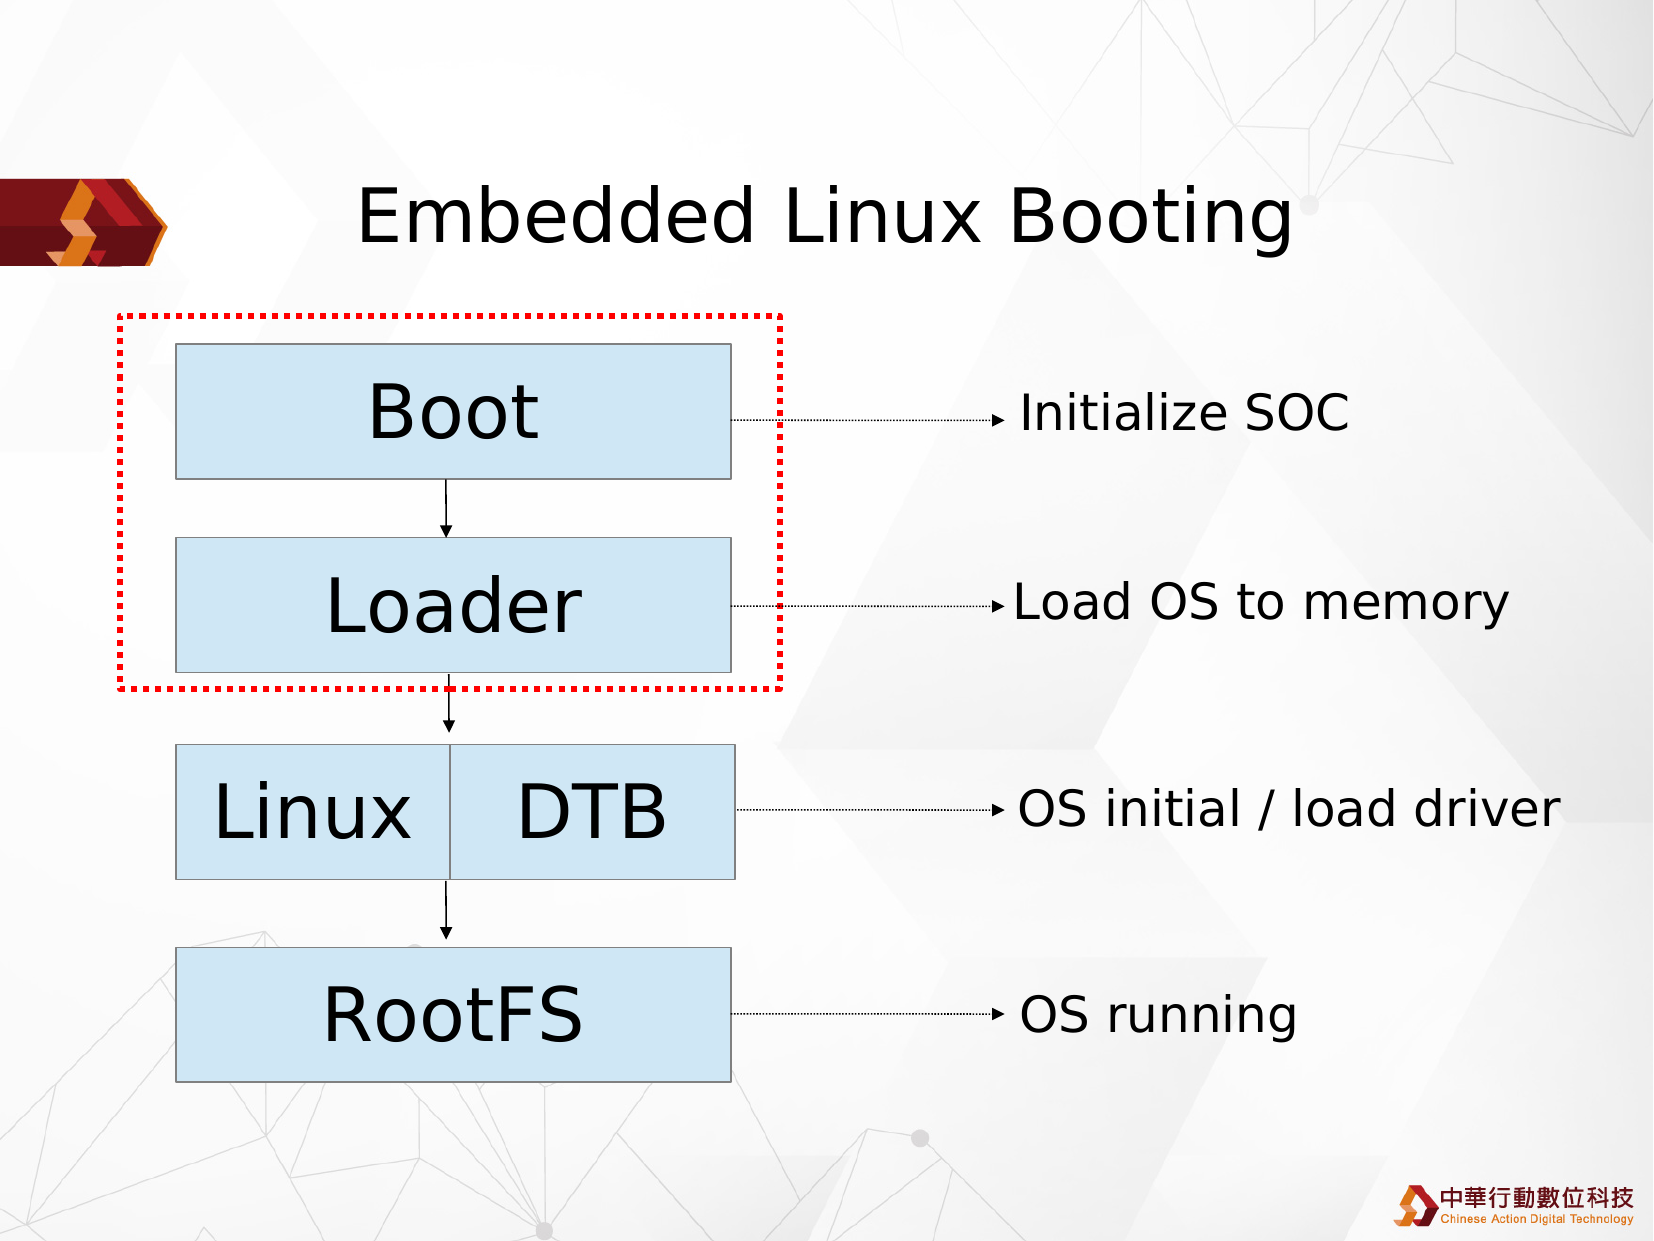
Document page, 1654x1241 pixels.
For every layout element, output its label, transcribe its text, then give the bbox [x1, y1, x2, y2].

text_box Linux [175, 744, 449, 880]
text_box Initialize SOC [1004, 345, 1485, 481]
text_box DTB [449, 744, 735, 880]
title Embedded Linux Booting [82, 105, 1570, 324]
text_box Load OS to memory [1022, 534, 1503, 670]
text_box RootFS [175, 947, 731, 1083]
text_box OS running [1004, 947, 1485, 1083]
text_box Boot [175, 343, 731, 479]
text_box OS initial / load driver [1057, 740, 1538, 876]
picture [0, 0, 1654, 1241]
text_box Loader [175, 537, 731, 673]
